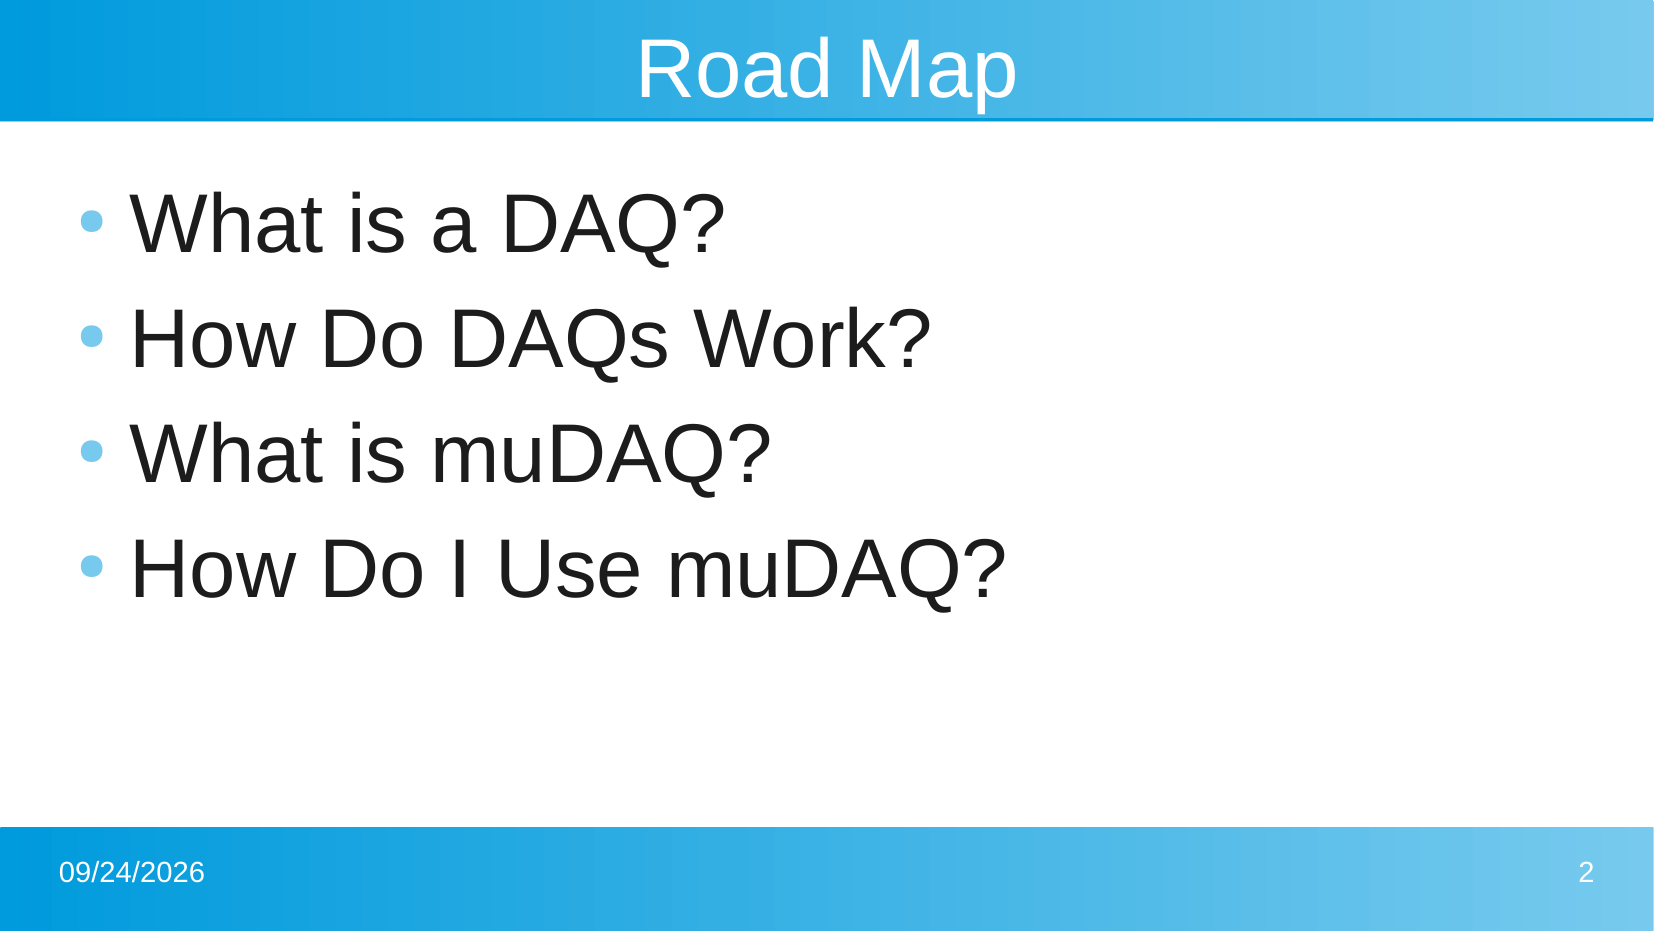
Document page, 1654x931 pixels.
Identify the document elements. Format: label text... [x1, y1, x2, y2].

title Road Map [59, 22, 1595, 116]
list What is a DAQ? How Do DAQs Work? What is muDAQ? How Do I Use muDAQ? [59, 177, 1595, 768]
